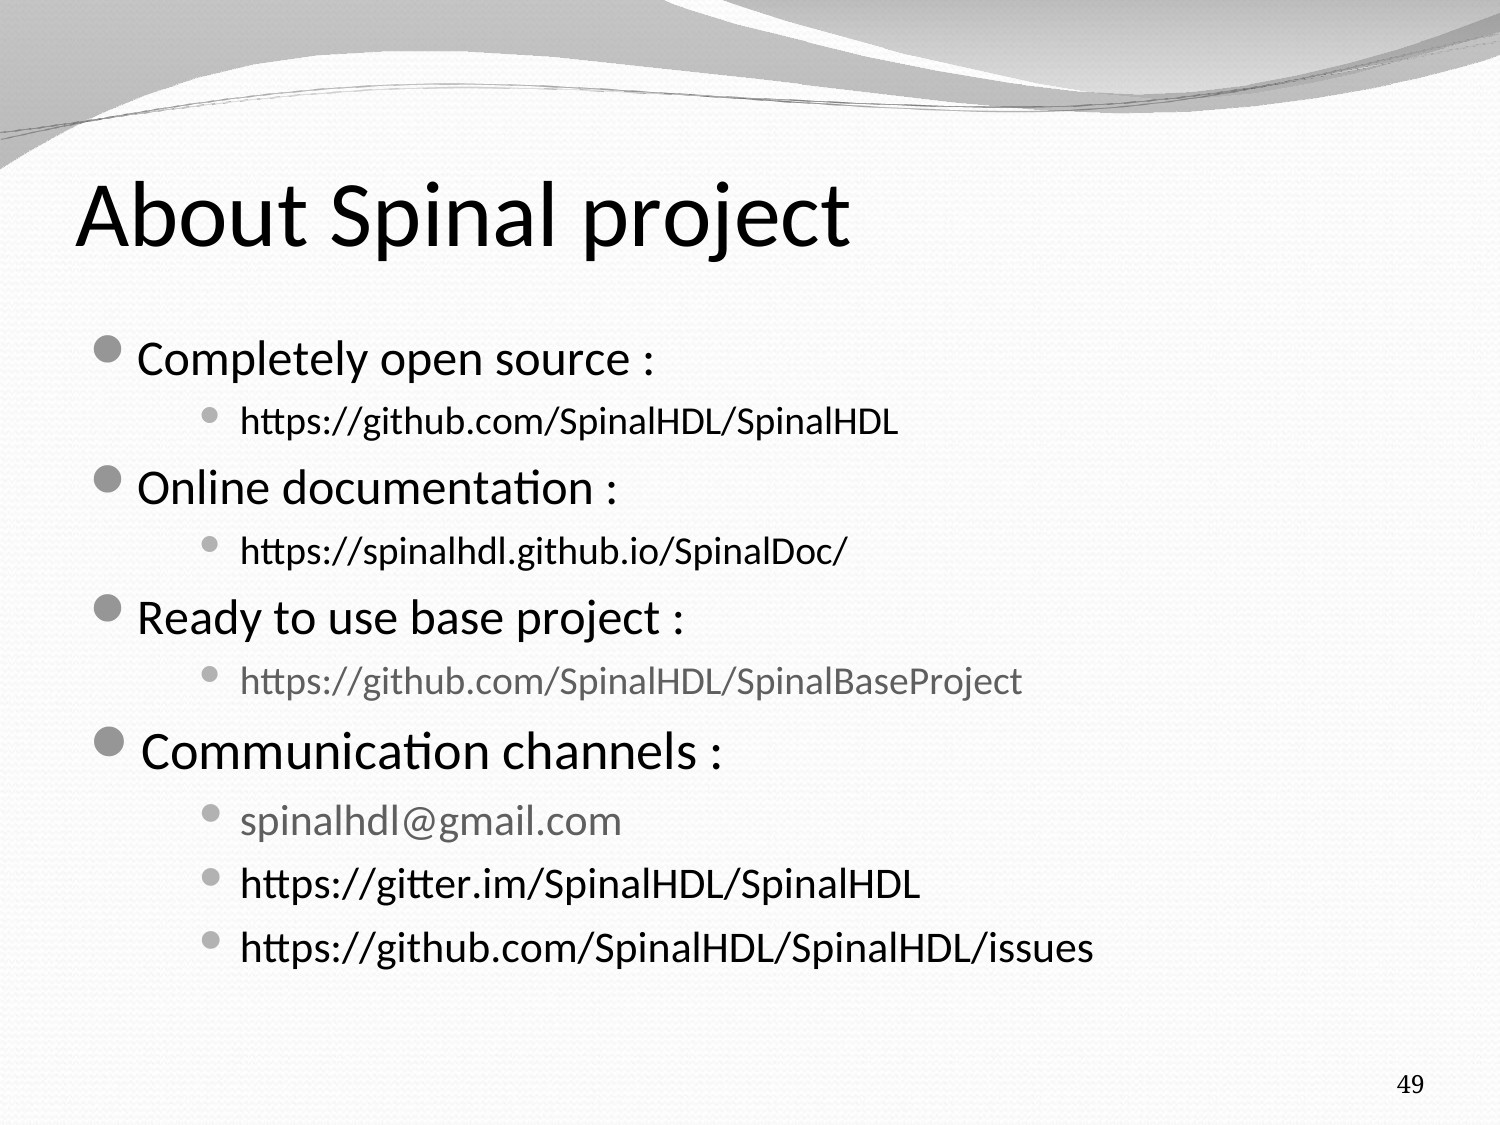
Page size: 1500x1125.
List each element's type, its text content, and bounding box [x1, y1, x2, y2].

list Completely open source : https://github.com/SpinalHDL/SpinalHDL Online documentation : https://spinalhdl.github.io/SpinalDoc/ Ready to use base project : https://github.com/SpinalHDL/SpinalBaseProject Communication channels : spinalhdl@gmail.com https://gitter.im/SpinalHDL/SpinalHDL https://github.com/SpinalHDL/SpinalHDL/issues [75, 317, 1426, 1038]
title About Spinal project [75, 78, 1426, 266]
text_box <numéro> [1299, 1042, 1426, 1103]
picture [0, 0, 1500, 1125]
